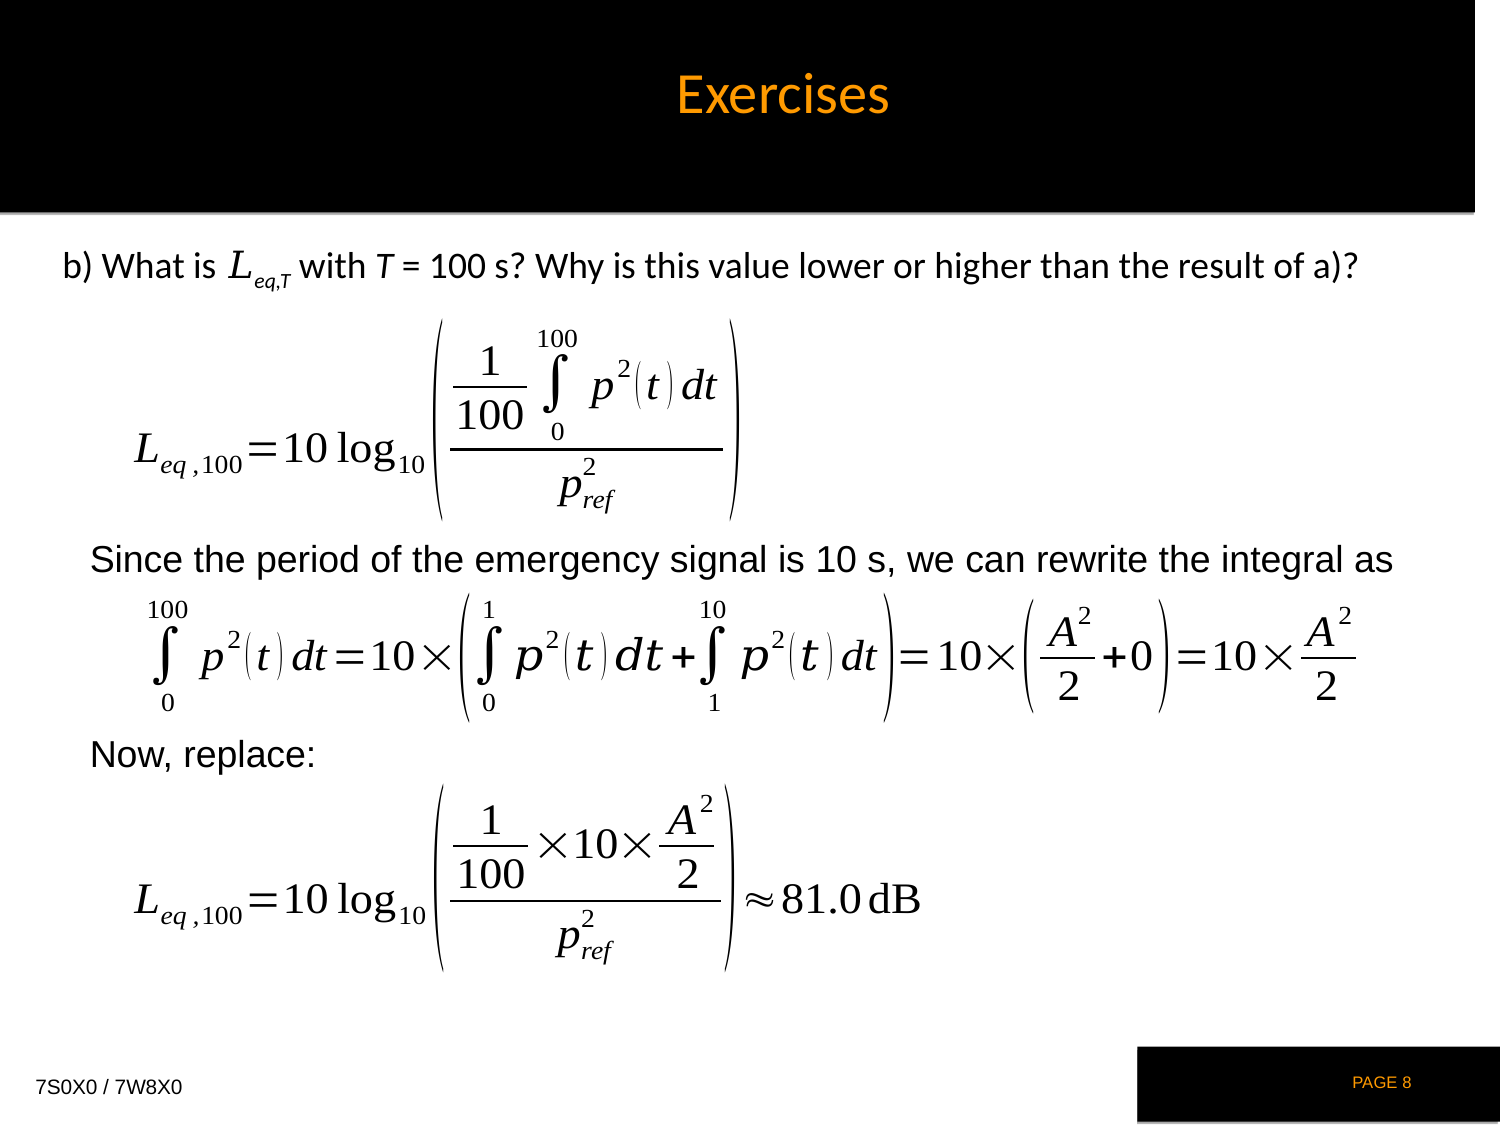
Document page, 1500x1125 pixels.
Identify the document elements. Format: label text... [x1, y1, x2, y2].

text_box Exercises [125, 48, 1442, 200]
text_box [1137, 1046, 1500, 1122]
chart [135, 588, 1368, 725]
text_box [0, 0, 1475, 213]
text_box Now, replace: [75, 726, 1471, 826]
chart [120, 780, 933, 975]
text_box Since the period of the emergency signal is 10 s, we can rewrite the integral as [75, 531, 1471, 631]
text_box PAGE 8 [1352, 1066, 1453, 1098]
text_box b) What is 𝐿eq,T with T = 100 s? Why is this value lower or higher than the result of a)? [47, 234, 1425, 301]
chart [120, 314, 754, 524]
text_box 7S0X0 / 7W8X0 [35, 1070, 626, 1102]
